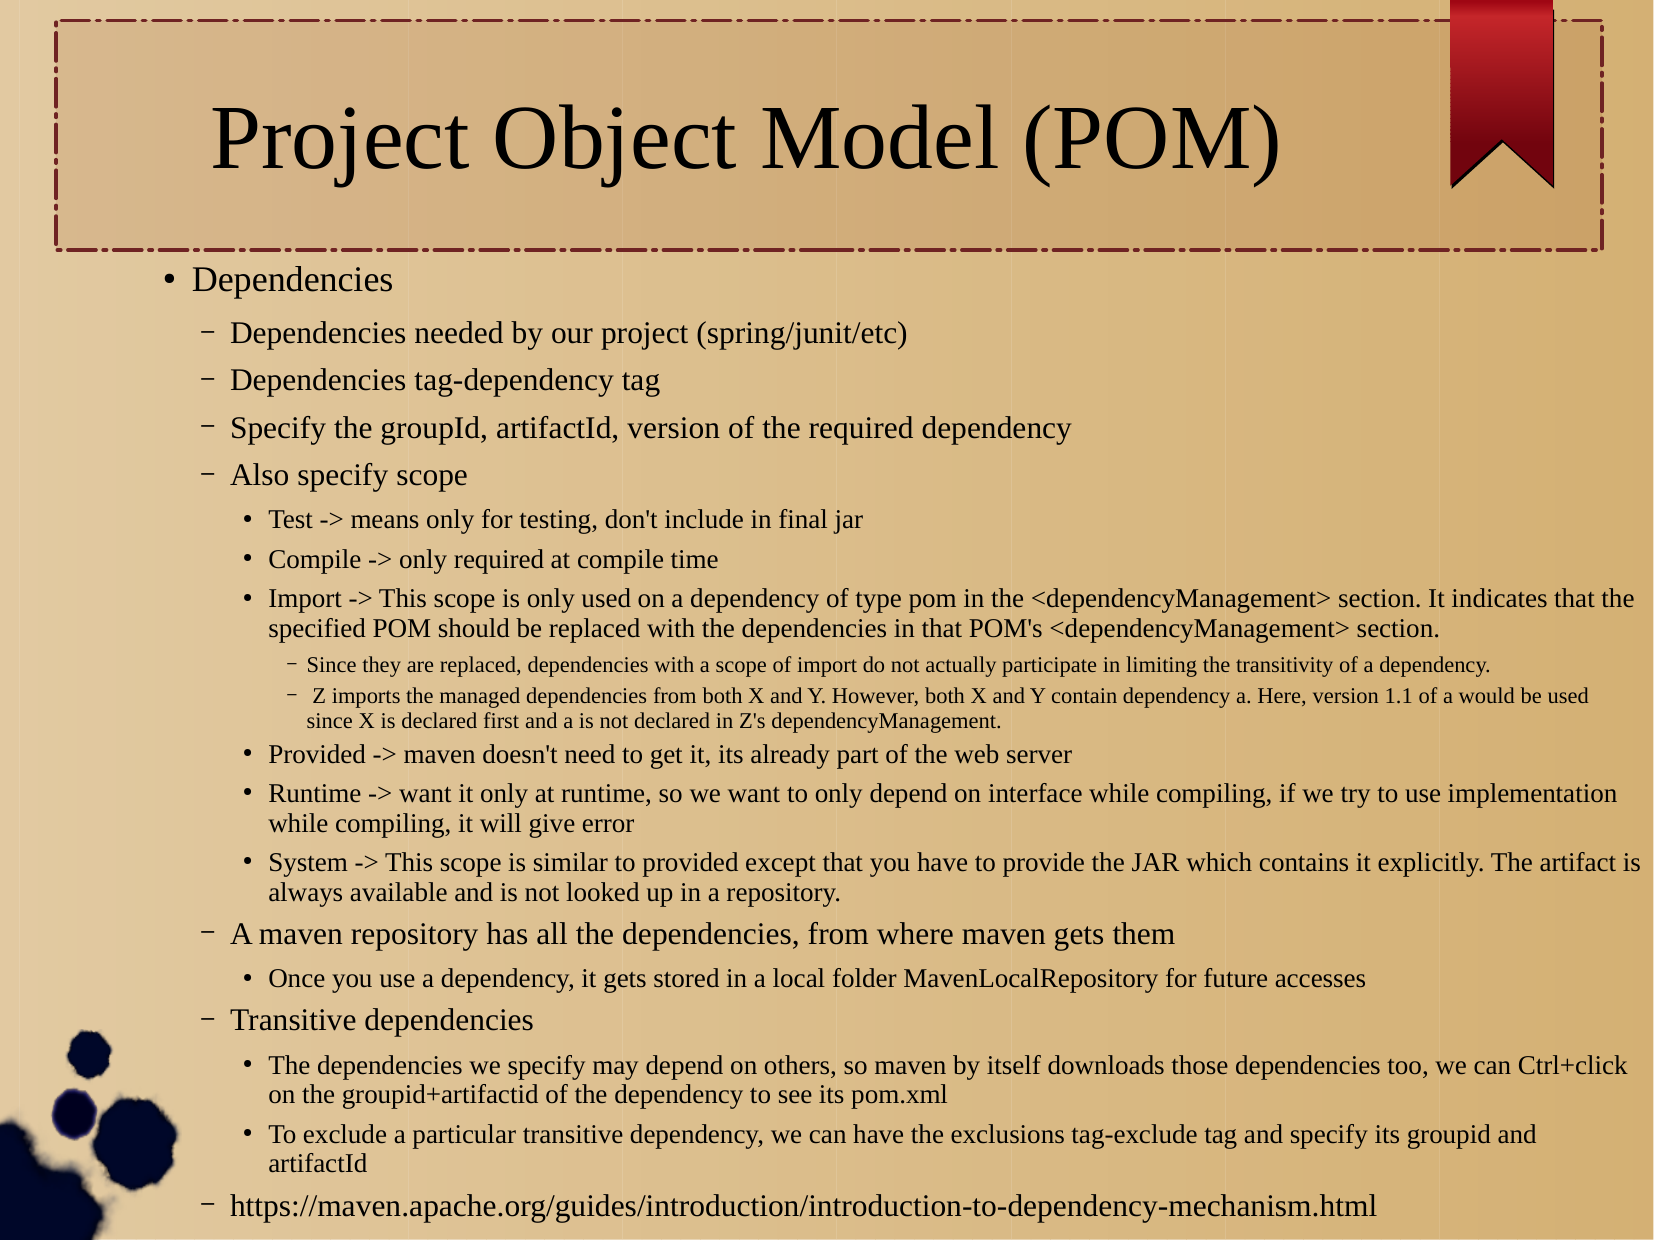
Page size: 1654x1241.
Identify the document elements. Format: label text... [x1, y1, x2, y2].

title Project Object Model (POM) [82, 47, 1412, 229]
list Dependencies Dependencies needed by our project (spring/junit/etc) Dependencies tag-dependency tag Specify the groupId, artifactId, version of the required dependency Also specify scope Test -> means only for testing, don't include in final jar Compile -> only required at compile time Import -> This scope is only used on a dependency of type pom in the <dependencyManagement> section. It indicates that the specified POM should be replaced with the dependencies in that POM's <dependencyManagement> section. Since they are replaced, dependencies with a scope of import do not actually participate in limiting the transitivity of a dependency. Z imports the managed dependencies from both X and Y. However, both X and Y contain dependency a. Here, version 1.1 of a would be used since X is declared first and a is not declared in Z's dependencyManagement. Provided -> maven doesn't need to get it, its already part of the web server Runtime -> want it only at runtime, so we want to only depend on interface while compiling, if we try to use implementation while compiling, it will give error System -> This scope is similar to provided except that you have to provide the JAR which contains it explicitly. The artifact is always available and is not looked up in a repository. A maven repository has all the dependencies, from where maven gets them Once you use a dependency, it gets stored in a local folder MavenLocalRepository for future accesses Transitive dependencies The dependencies we specify may depend on others, so maven by itself downloads those dependencies too, we can Ctrl+click on the groupid+artifactid of the dependency to see its pom.xml To exclude a particular transitive dependency, we can have the exclusions tag-exclude tag and specify its groupid and artifactId https://maven.apache.org/guides/introduction/introduction-to-dependency-mechanism.html [153, 259, 1642, 1241]
